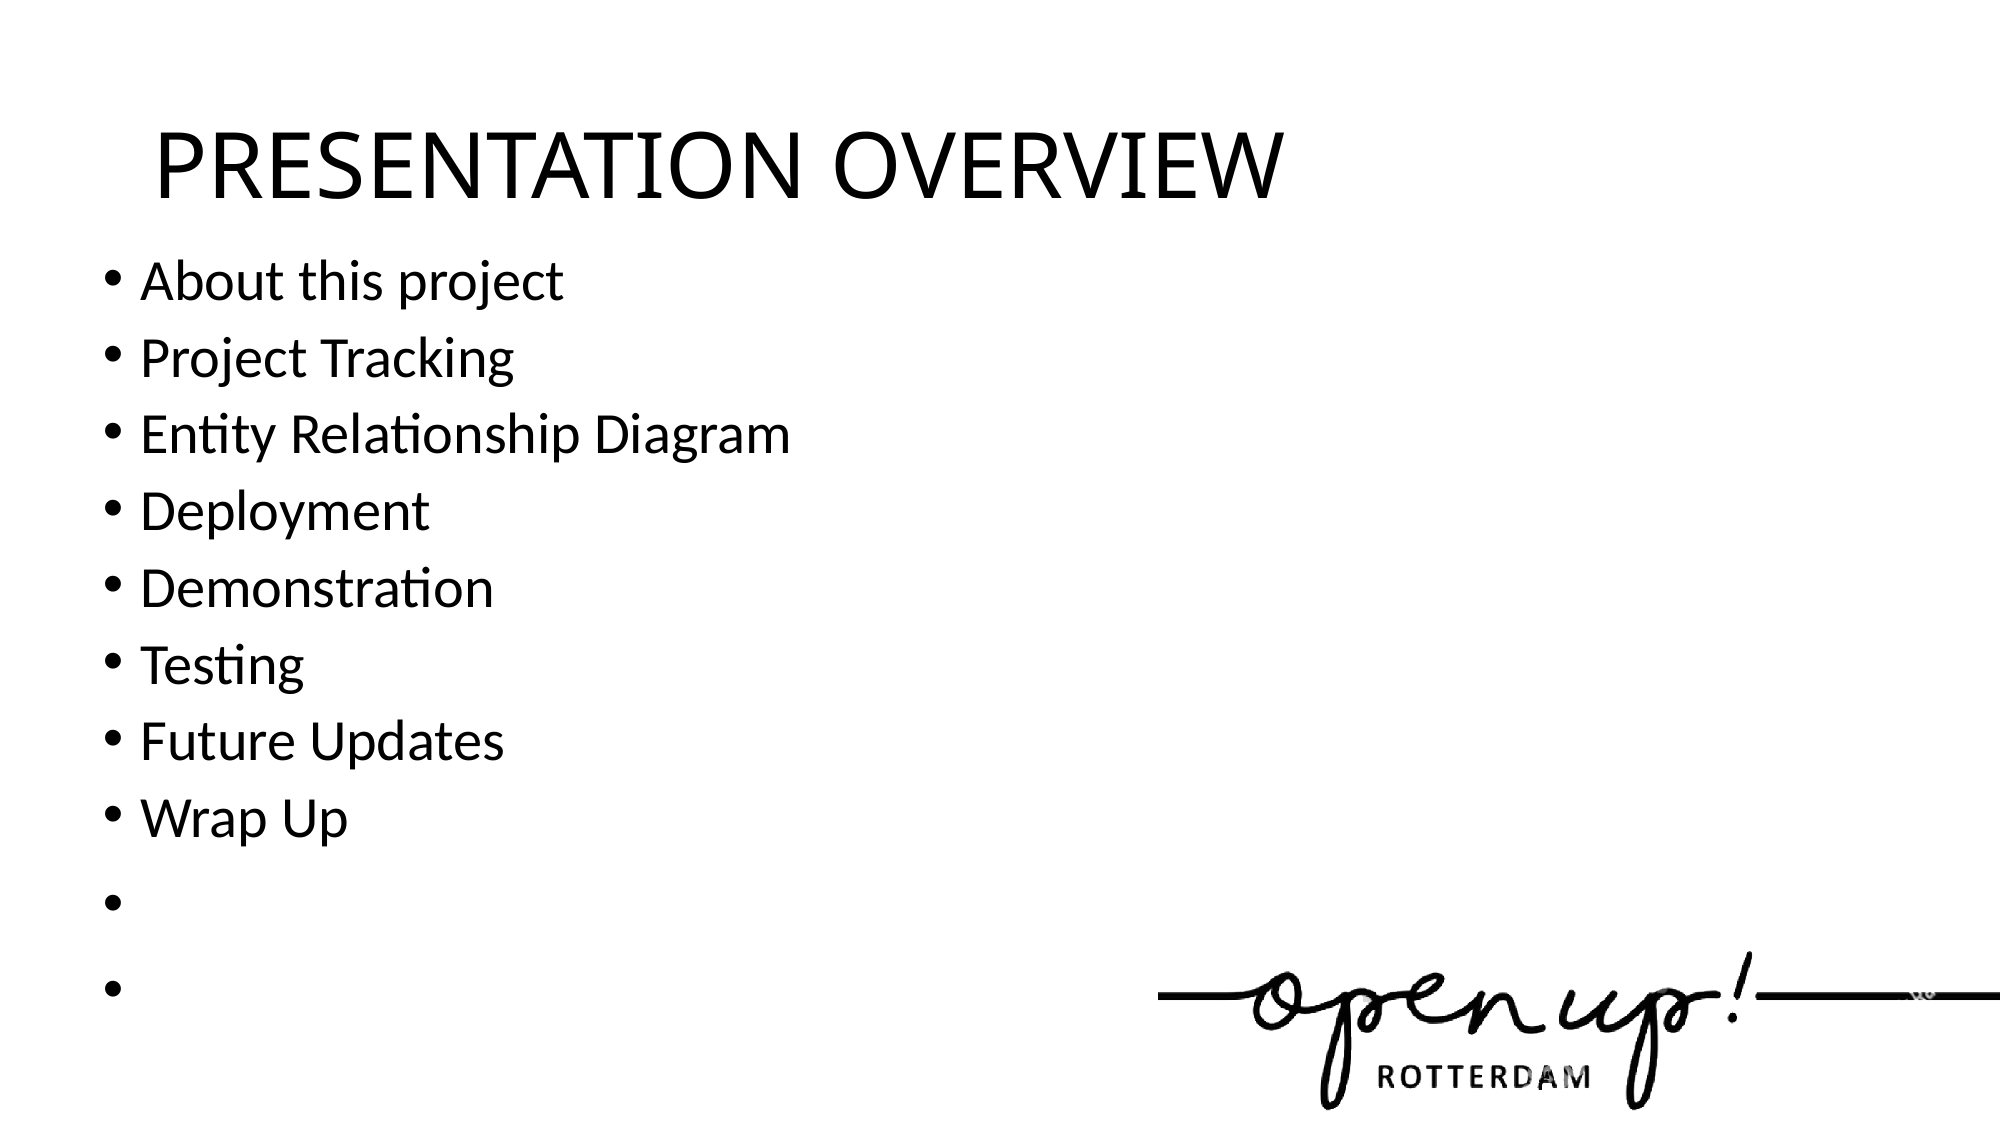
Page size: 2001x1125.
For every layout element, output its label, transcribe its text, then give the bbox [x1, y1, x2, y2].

list About this project Project Tracking Entity Relationship Diagram Deployment Demonstration Testing Future Updates Wrap Up [87, 248, 1813, 963]
picture [1156, 917, 2000, 1125]
title PRESENTATION OVERVIEW [137, 59, 1863, 278]
